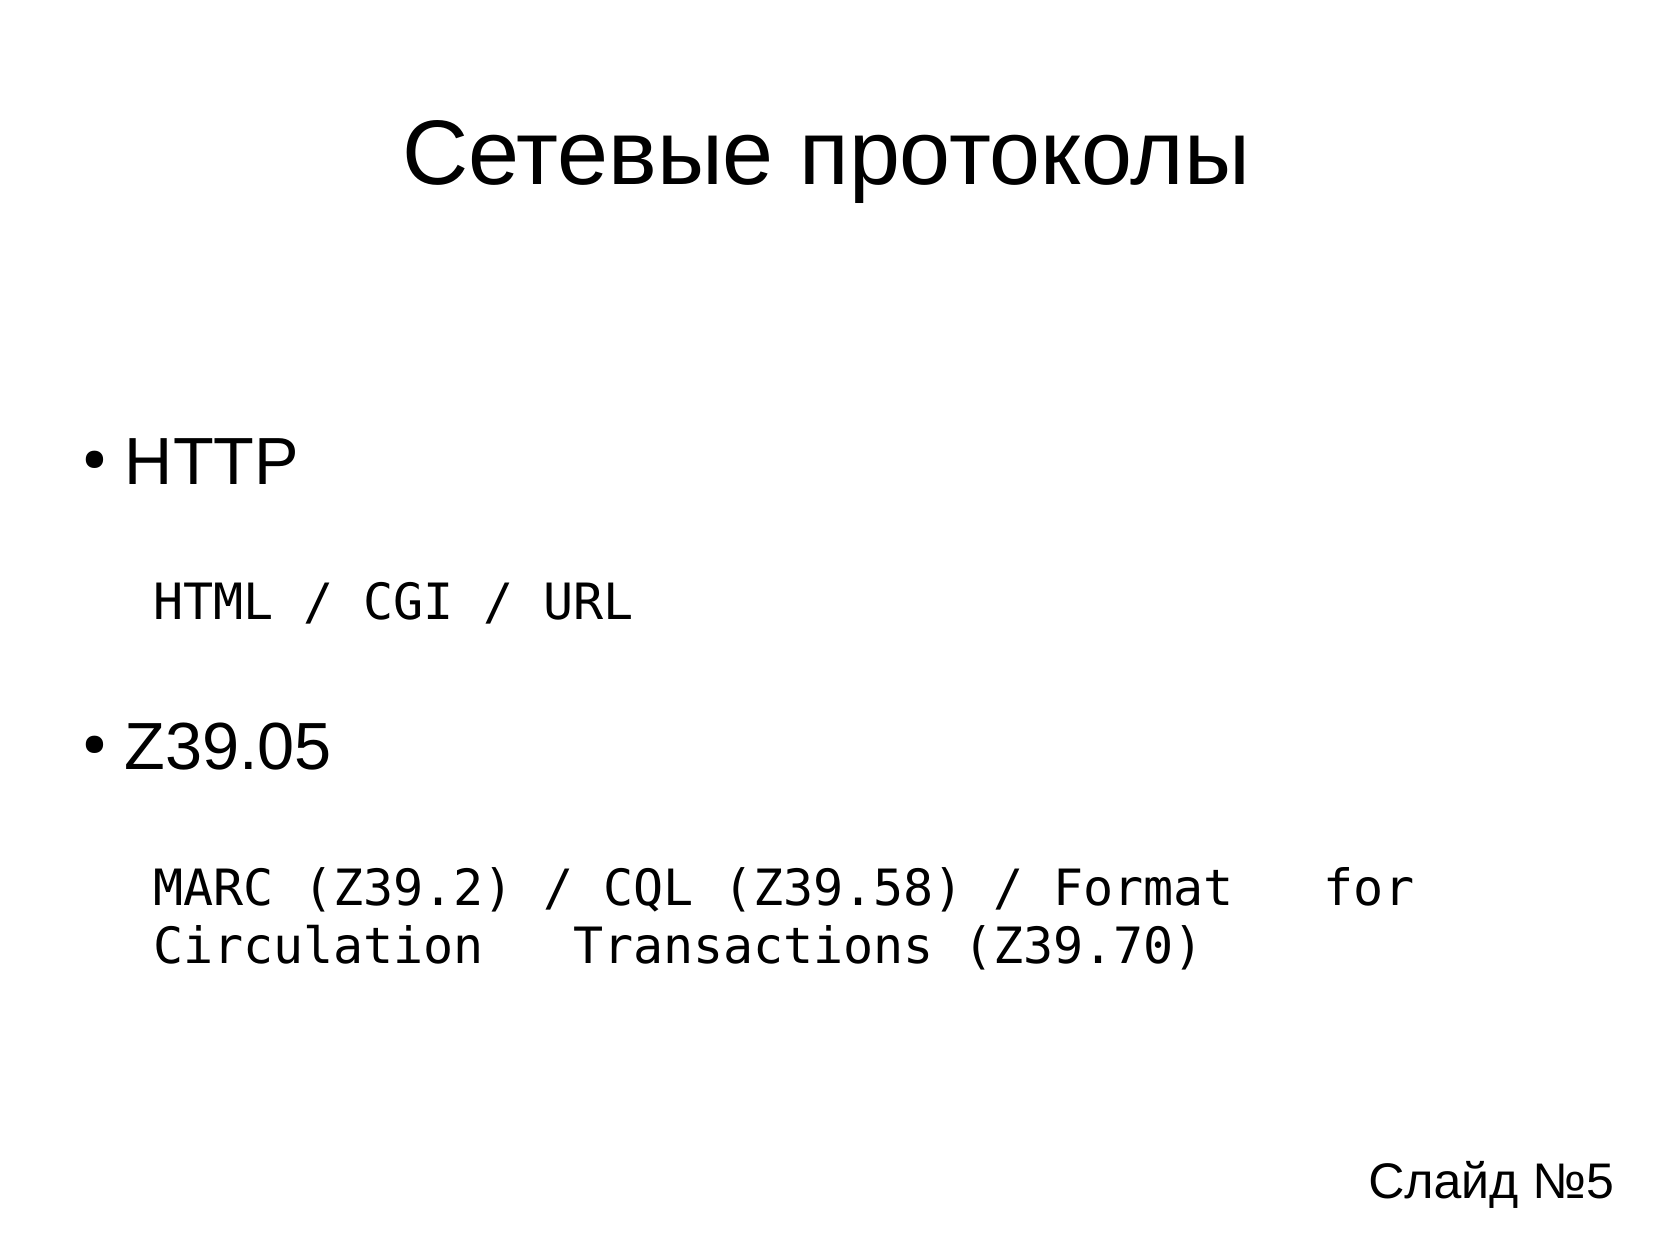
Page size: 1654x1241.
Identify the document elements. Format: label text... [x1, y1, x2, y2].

subtitle HTTP HTML / CGI / URL Z39.05 MARC (Z39.2) / CQL (Z39.58) / Format for Circulation Transactions (Z39.70) [82, 297, 1571, 1102]
title Сетевые протоколы [82, 56, 1571, 250]
text_box Слайд №5 [1328, 1122, 1654, 1241]
